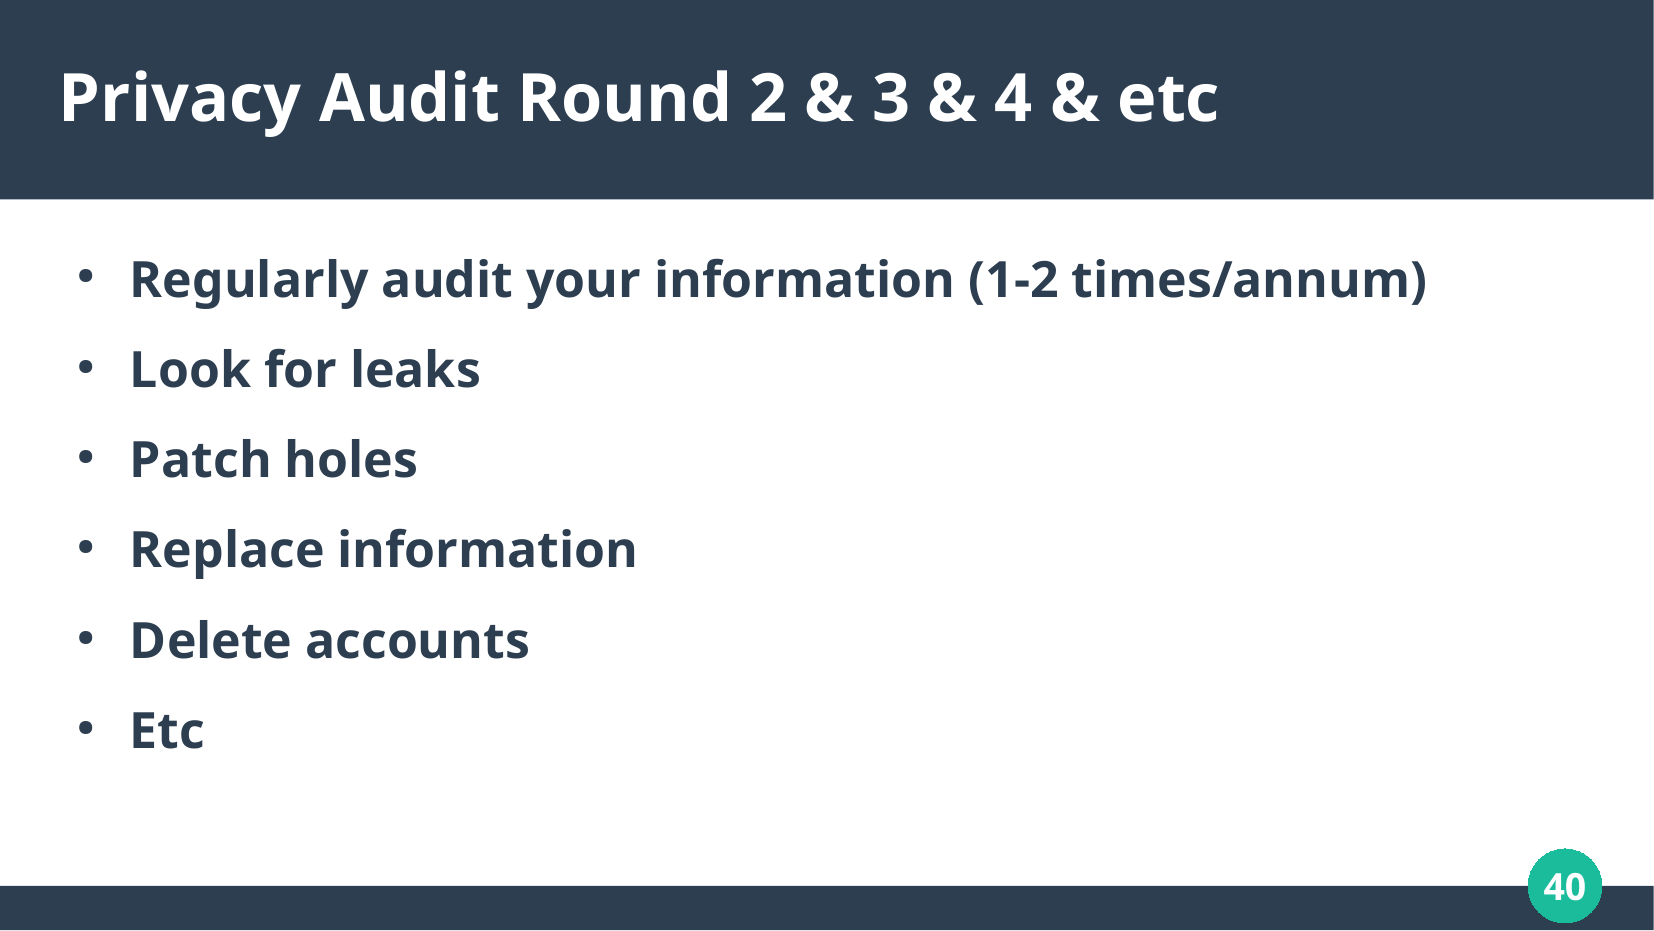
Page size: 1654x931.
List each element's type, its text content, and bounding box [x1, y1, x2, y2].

title Privacy Audit Round 2 & 3 & 4 & etc [59, 37, 1595, 155]
list Regularly audit your information (1-2 times/annum) Look for leaks Patch holes Replace information Delete accounts Etc [59, 243, 1595, 864]
